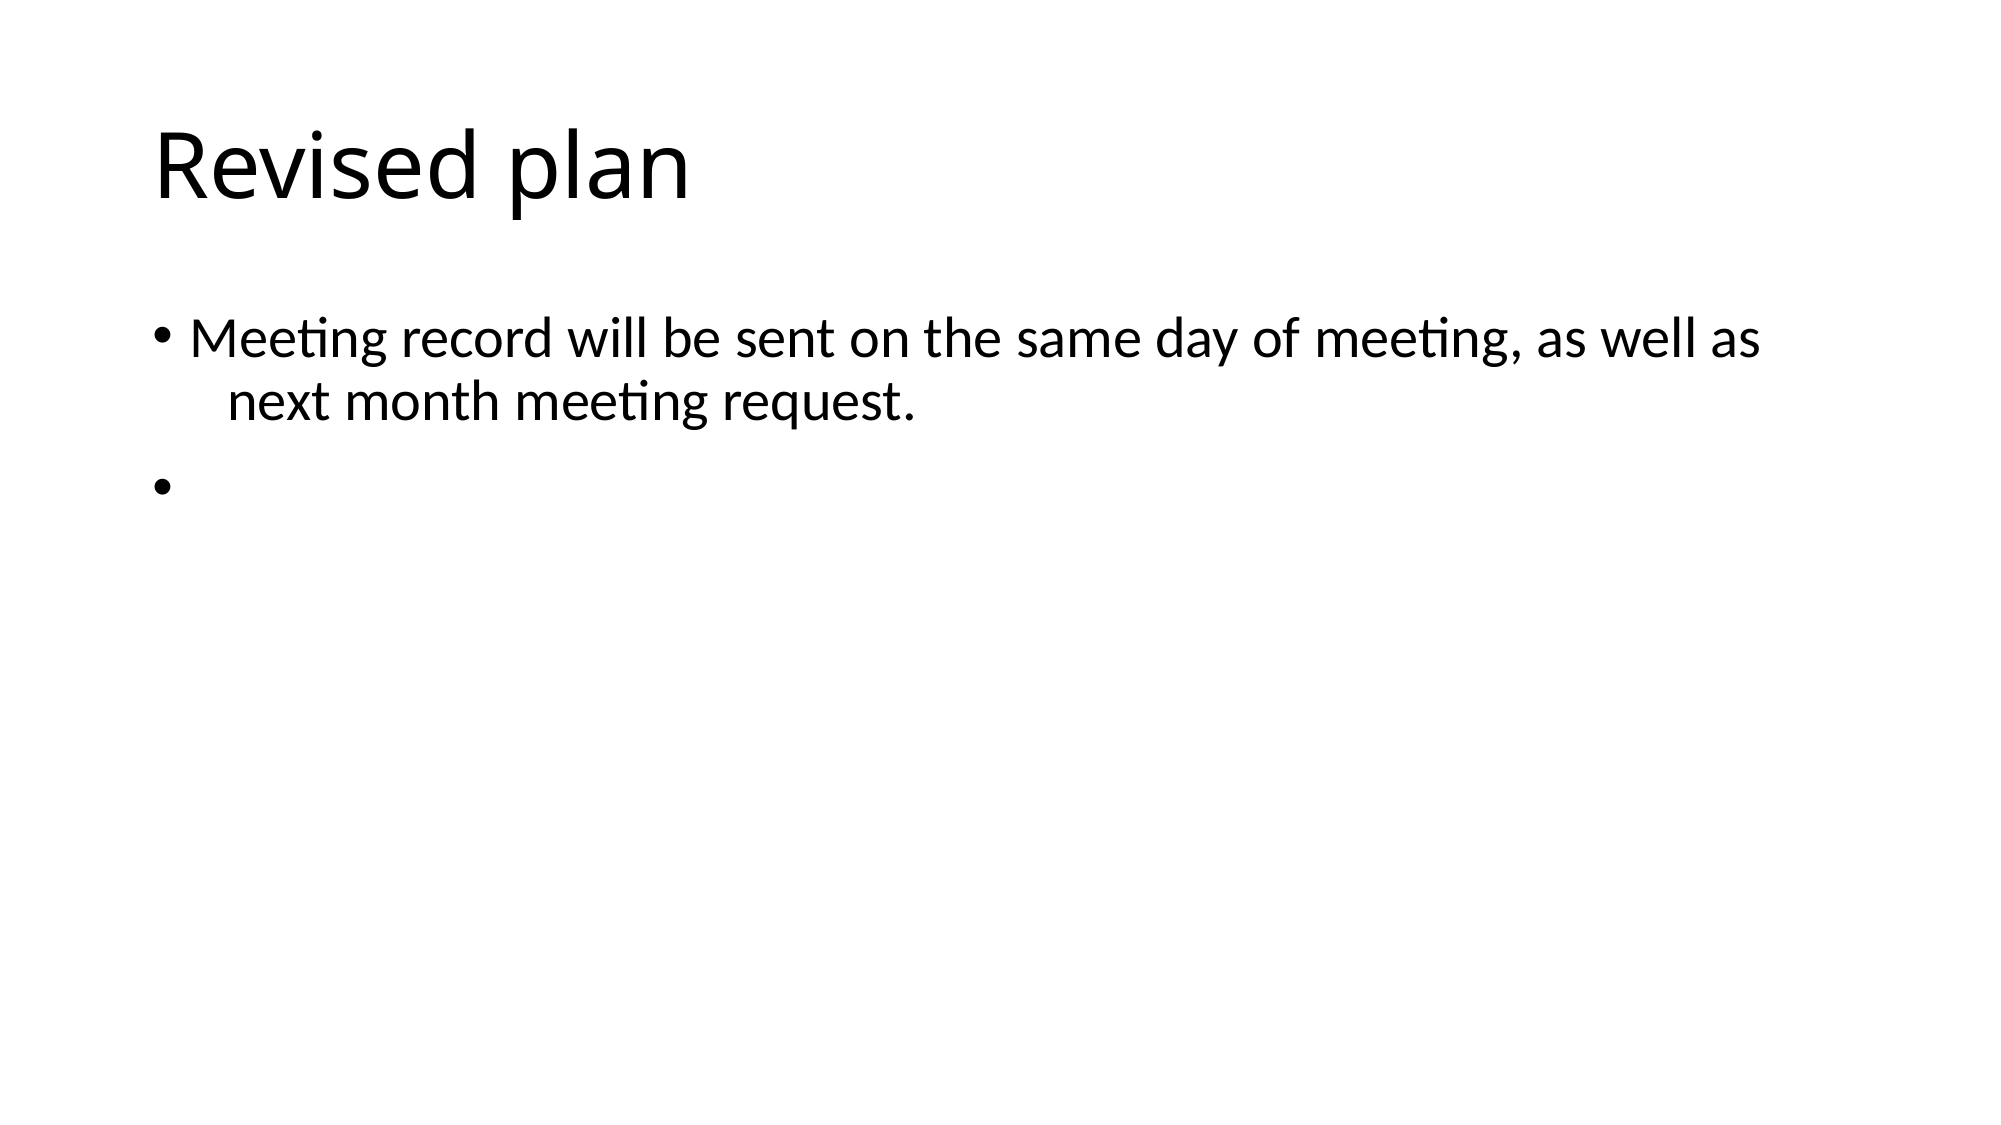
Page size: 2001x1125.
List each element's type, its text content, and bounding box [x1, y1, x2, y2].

list Meeting record will be sent on the same day of meeting, as well as next month meeting request. [137, 299, 1863, 1014]
title Revised plan [137, 59, 1863, 278]
